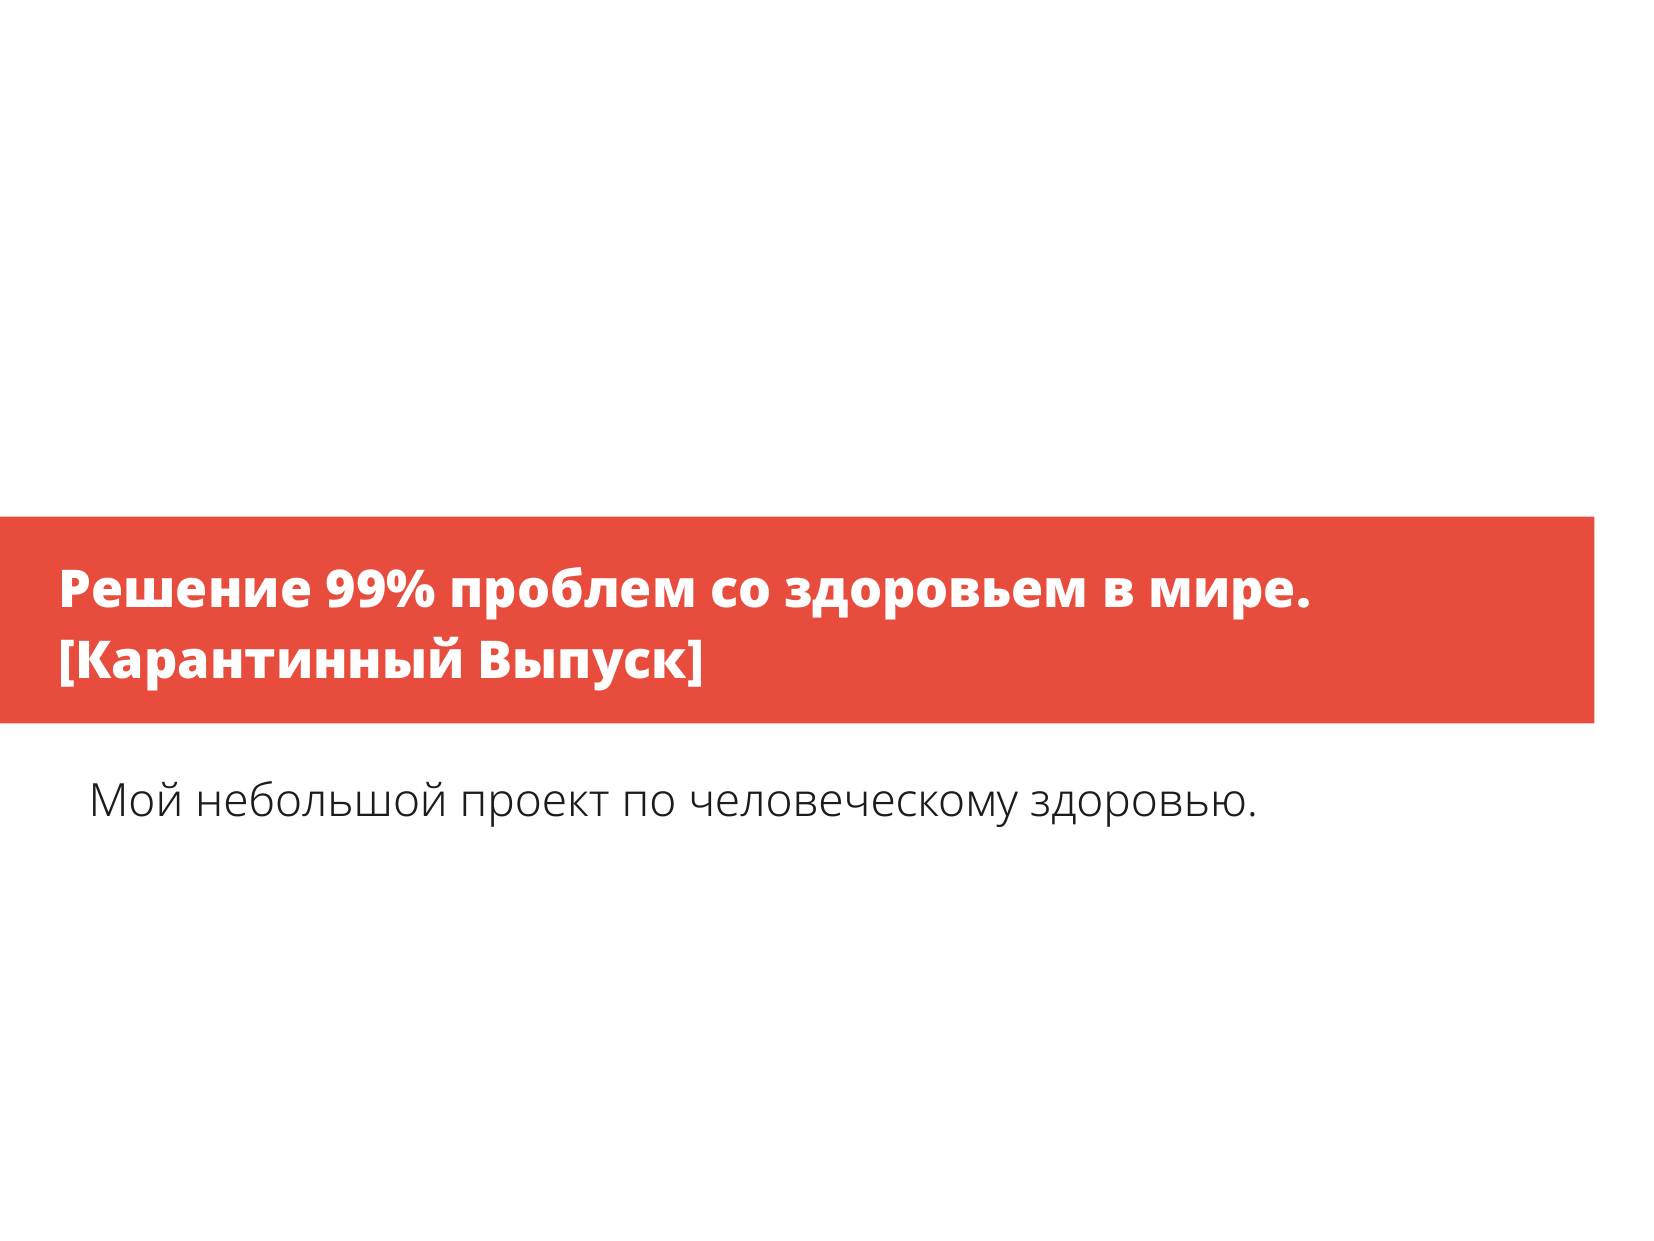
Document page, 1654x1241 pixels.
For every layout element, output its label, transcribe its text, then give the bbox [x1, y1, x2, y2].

title Решение 99% проблем со здоровьем в мире. [Карантинный Выпуск] [59, 546, 1595, 694]
subtitle Мой небольшой проект по человеческому здоровью. [88, 767, 1595, 1182]
